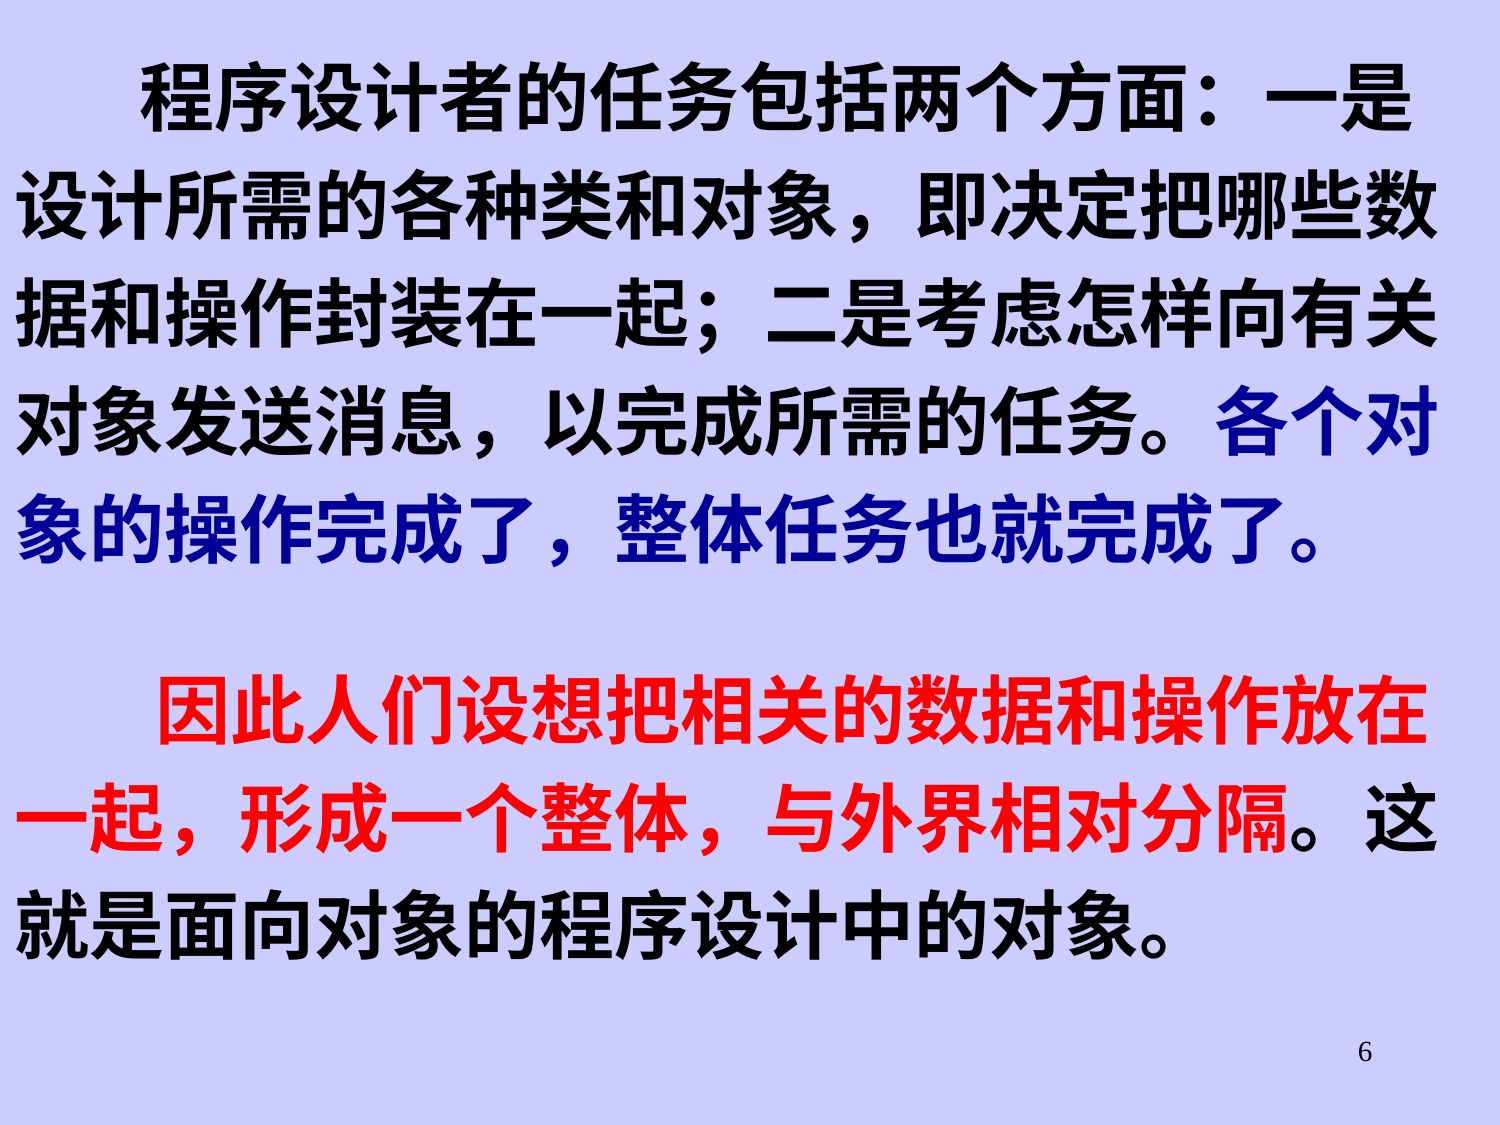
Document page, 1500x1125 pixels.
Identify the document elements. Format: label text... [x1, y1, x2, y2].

text_box 程序设计者的任务包括两个方面：一是设计所需的各种类和对象，即决定把哪些数据和操作封装在一起；二是考虑怎样向有关对象发送消息，以完成所需的任务。各个对象的操作完成了，整体任务也就完成了。 [0, 24, 1500, 581]
text_box <编号> [1074, 1025, 1388, 1101]
text_box 因此人们设想把相关的数据和操作放在一起，形成一个整体，与外界相对分隔。这就是面向对象的程序设计中的对象。 [0, 637, 1500, 977]
